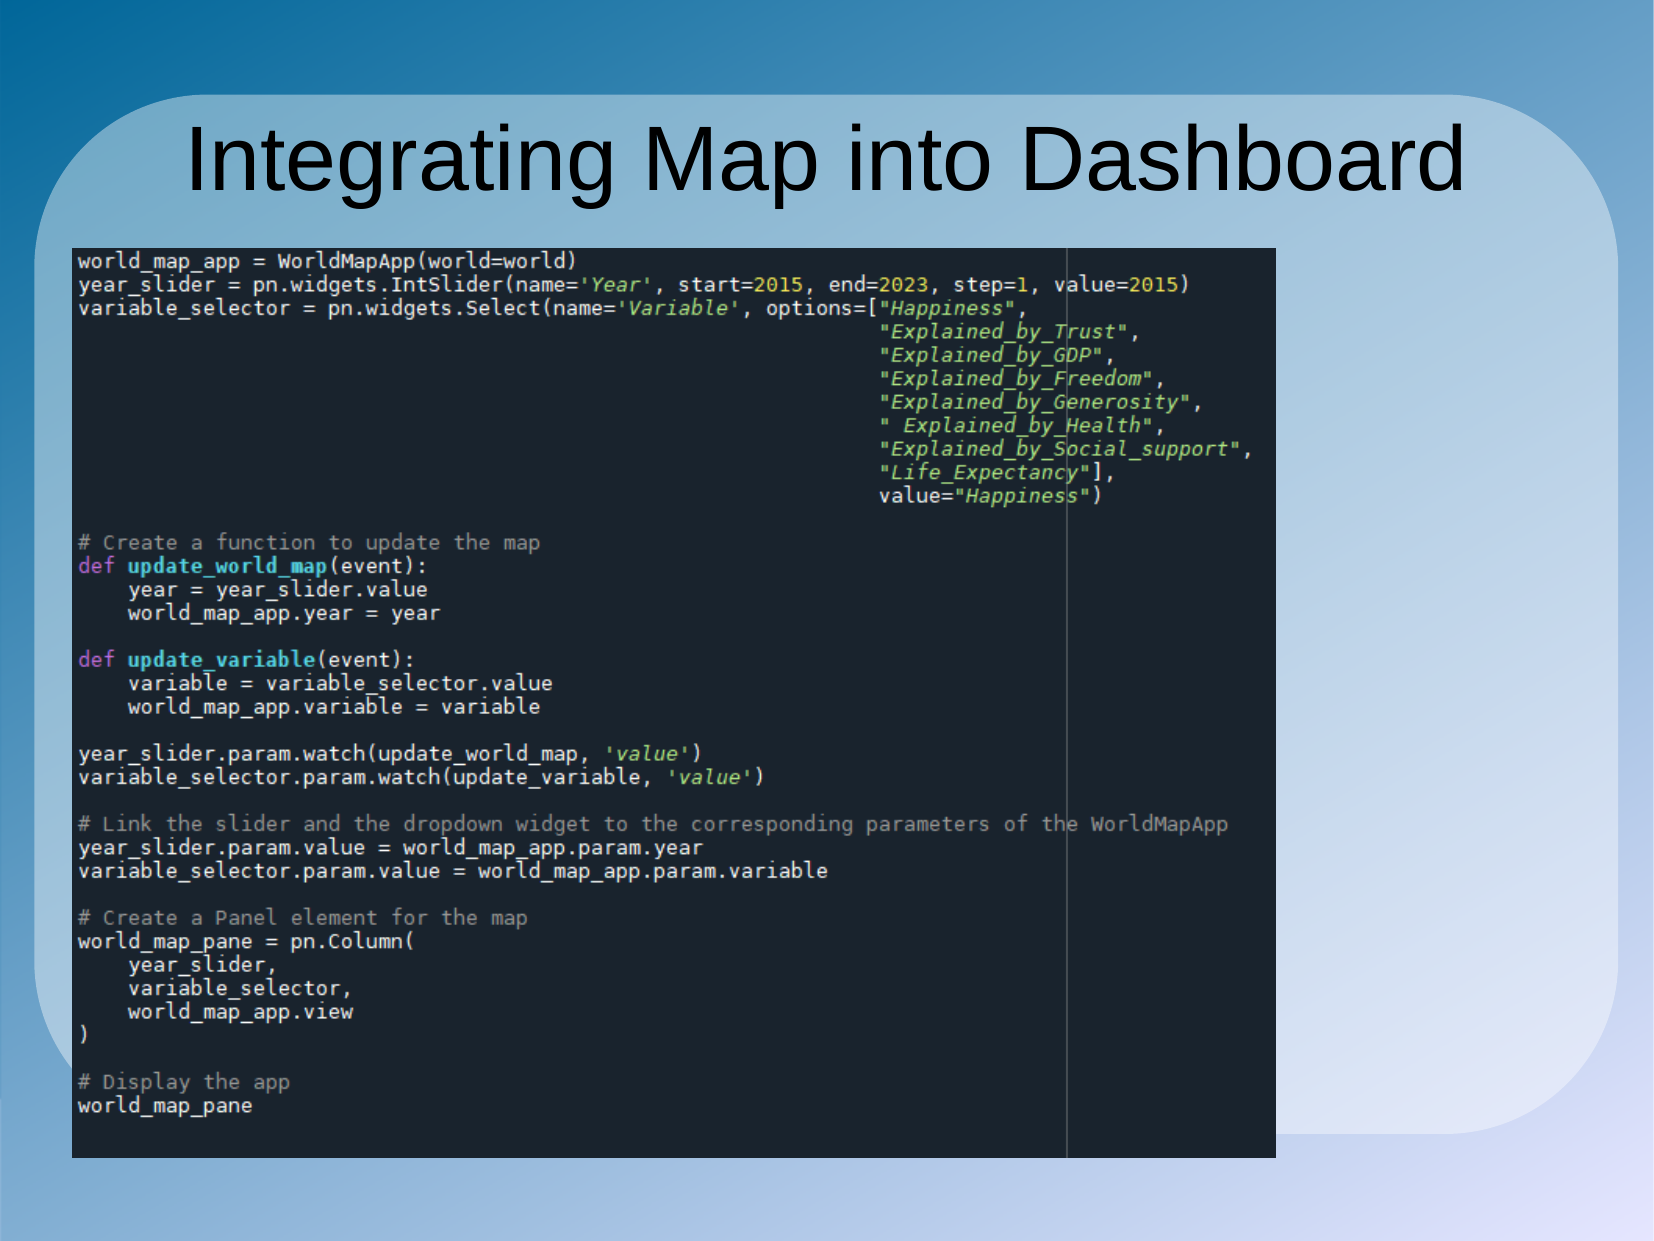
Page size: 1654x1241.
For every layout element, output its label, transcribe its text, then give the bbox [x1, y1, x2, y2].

picture [0, 0, 1654, 1241]
title Integrating Map into Dashboard [82, 55, 1571, 263]
